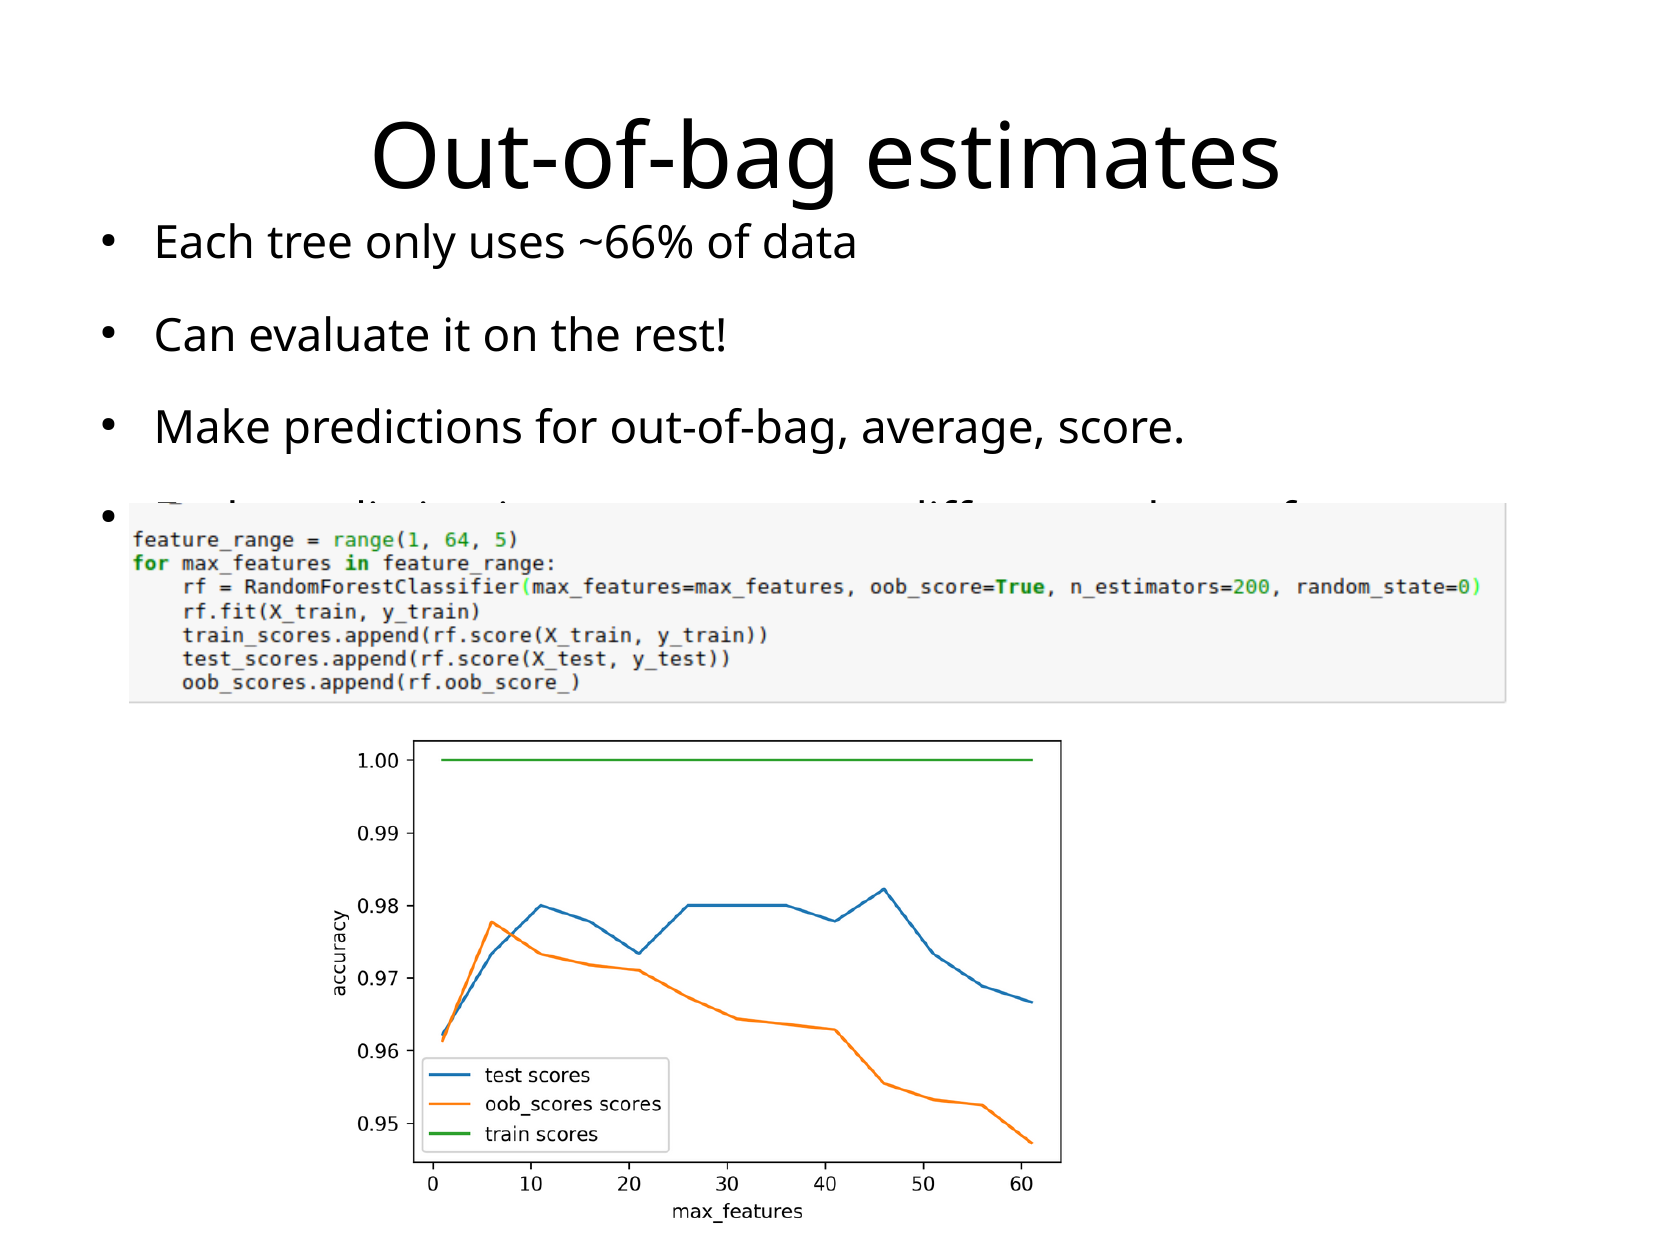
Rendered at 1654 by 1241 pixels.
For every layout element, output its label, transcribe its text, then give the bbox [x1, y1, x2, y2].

list Each tree only uses ~66% of data Can evaluate it on the rest! Make predictions for out-of-bag, average, score. Each prediction is an average over different subset of trees [82, 210, 1571, 930]
picture [315, 719, 1094, 1239]
picture [129, 503, 1516, 706]
title Out-of-bag estimates [82, 49, 1571, 210]
